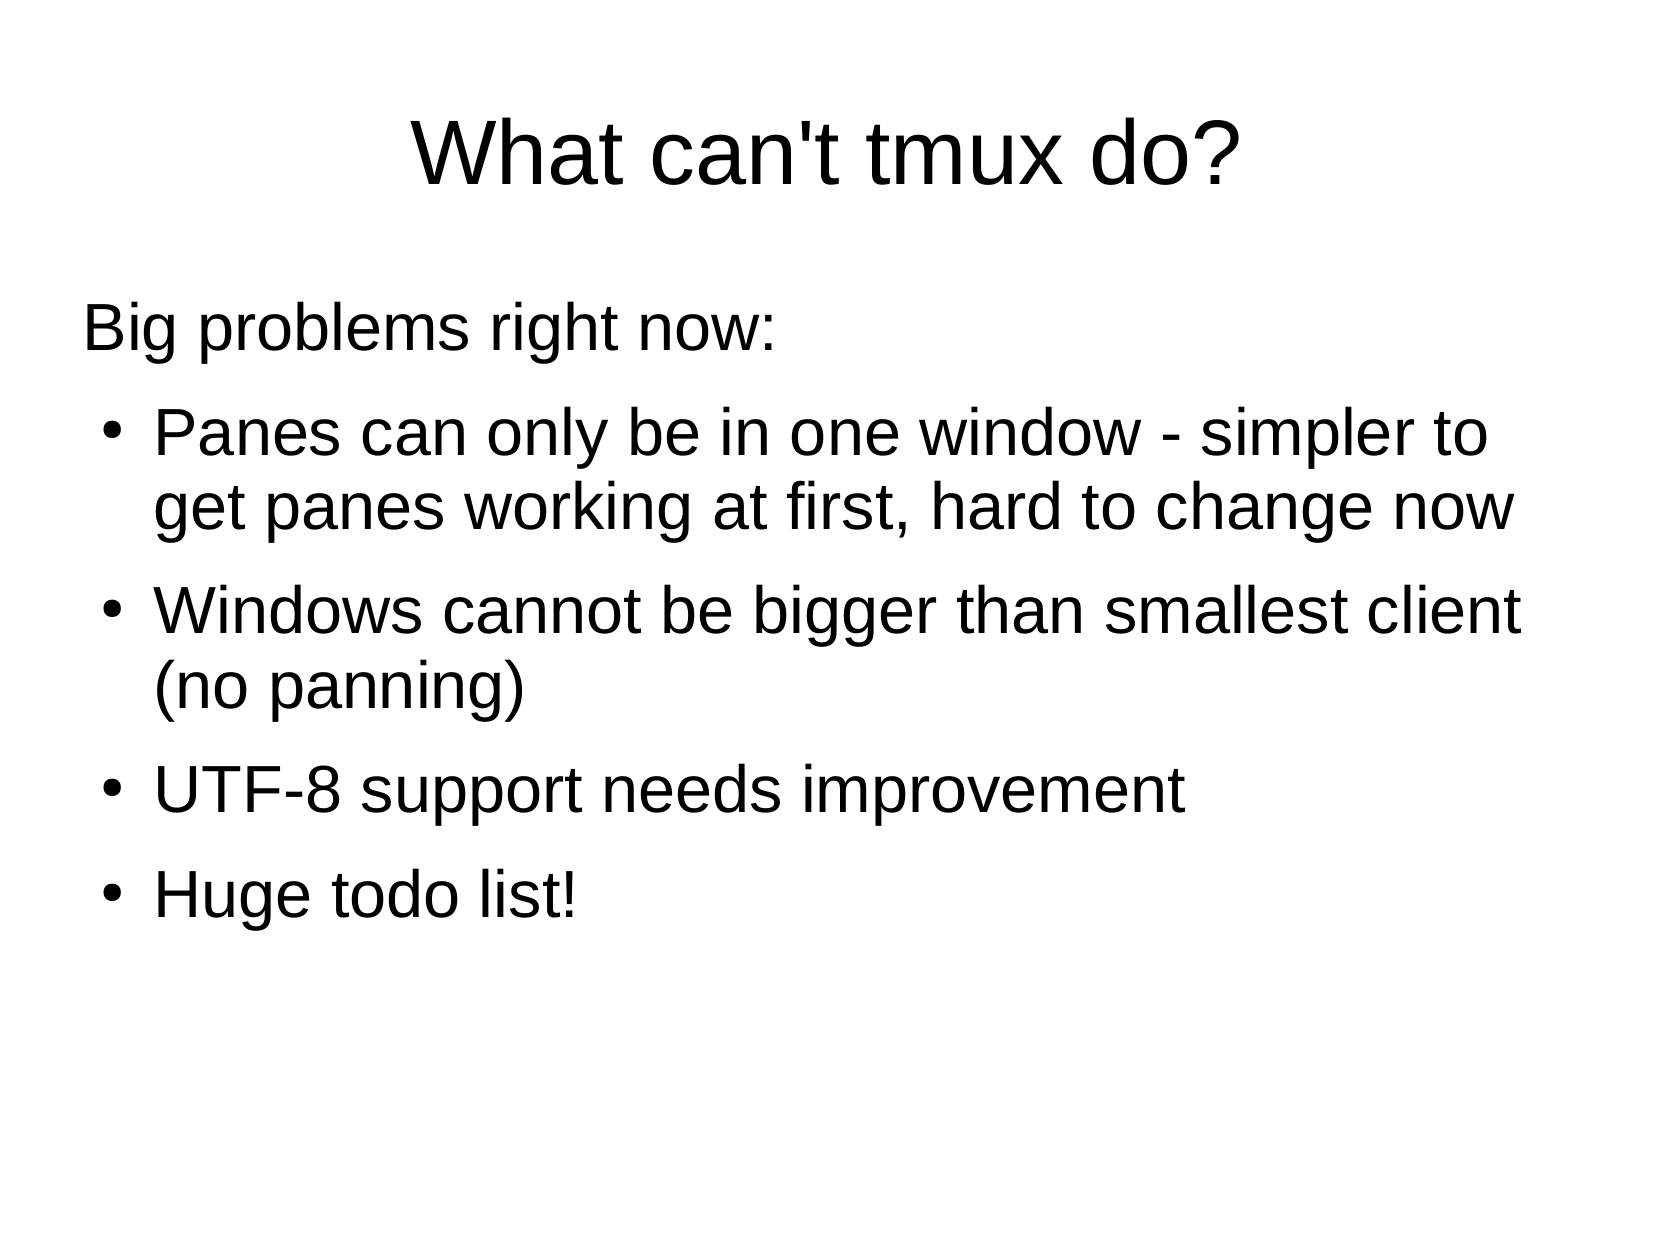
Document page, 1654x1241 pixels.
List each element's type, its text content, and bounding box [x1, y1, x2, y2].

title What can't tmux do? [82, 49, 1571, 257]
list Big problems right now: Panes can only be in one window - simpler to get panes working at first, hard to change now Windows cannot be bigger than smallest client (no panning) UTF-8 support needs improvement Huge todo list! [82, 290, 1571, 1109]
